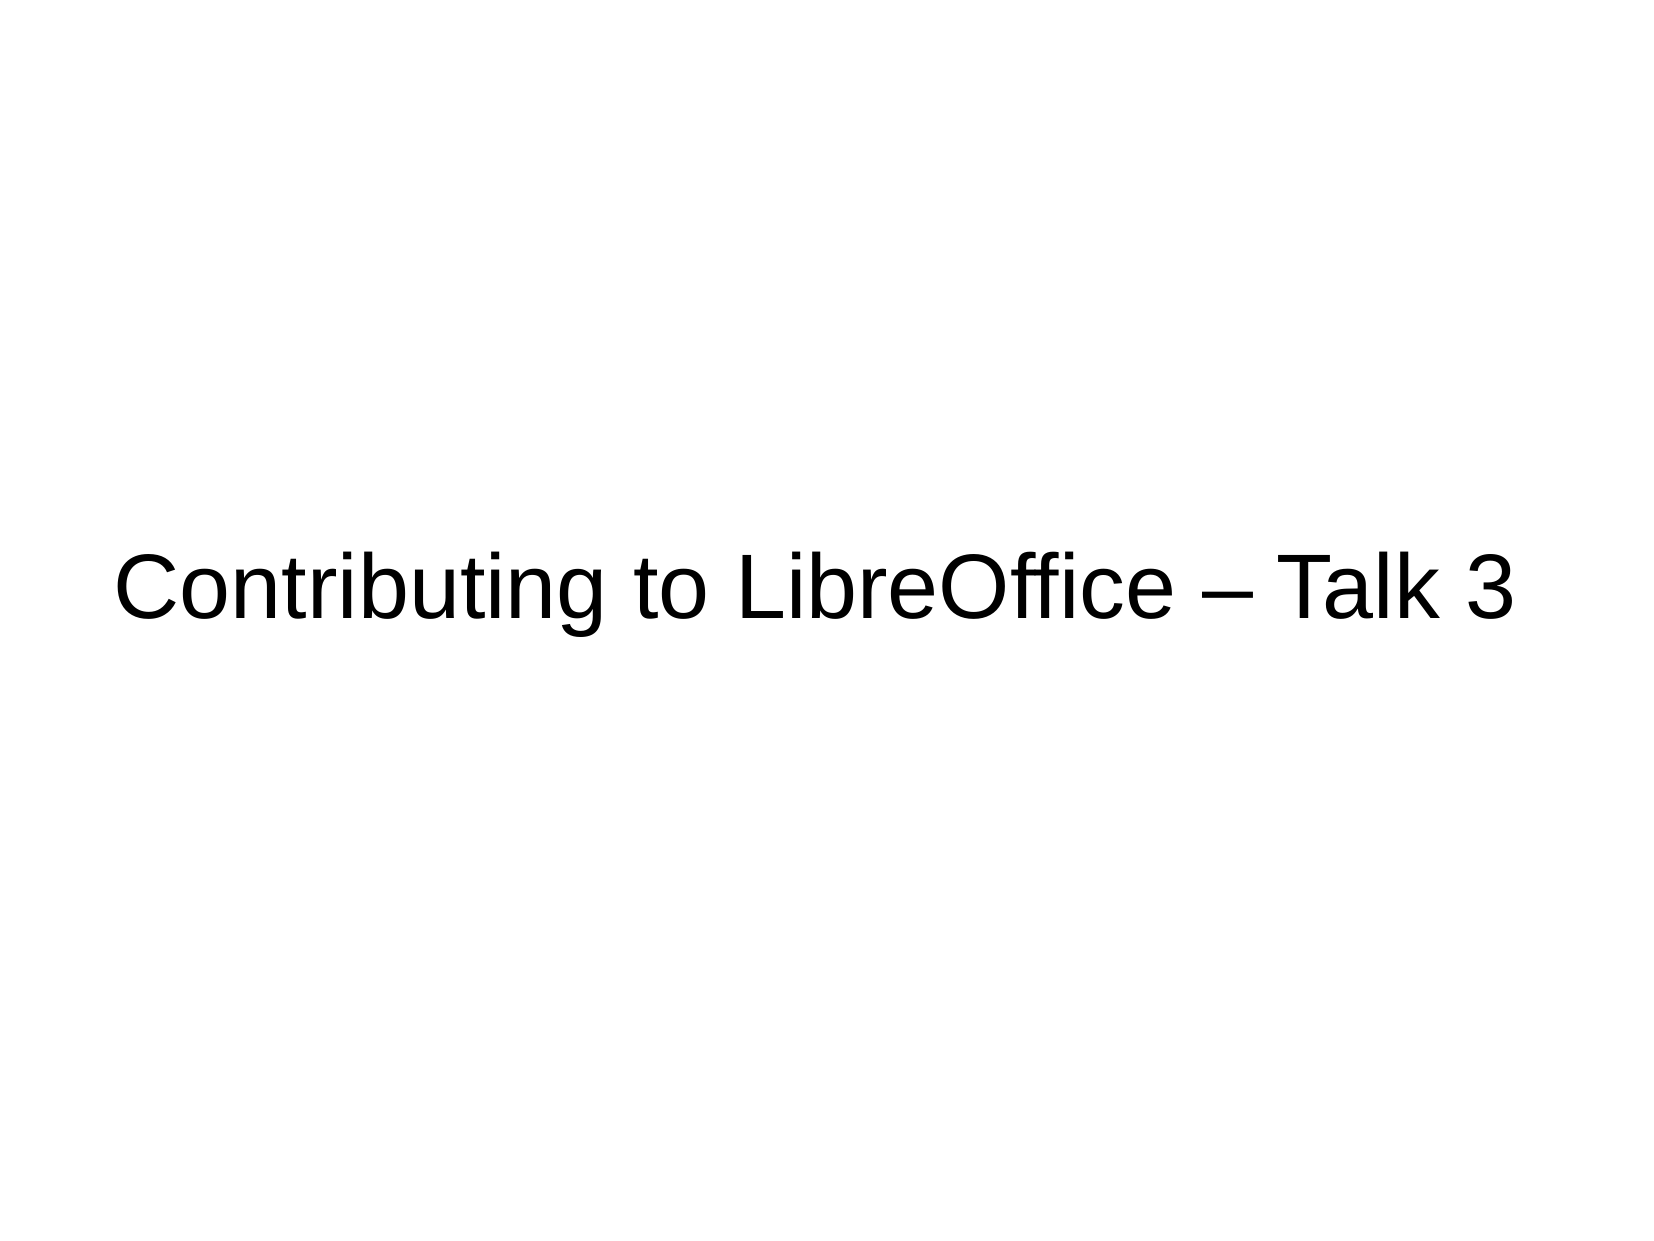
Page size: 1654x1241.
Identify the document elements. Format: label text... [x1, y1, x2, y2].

title Contributing to LibreOffice – Talk 3 [71, 482, 1561, 691]
